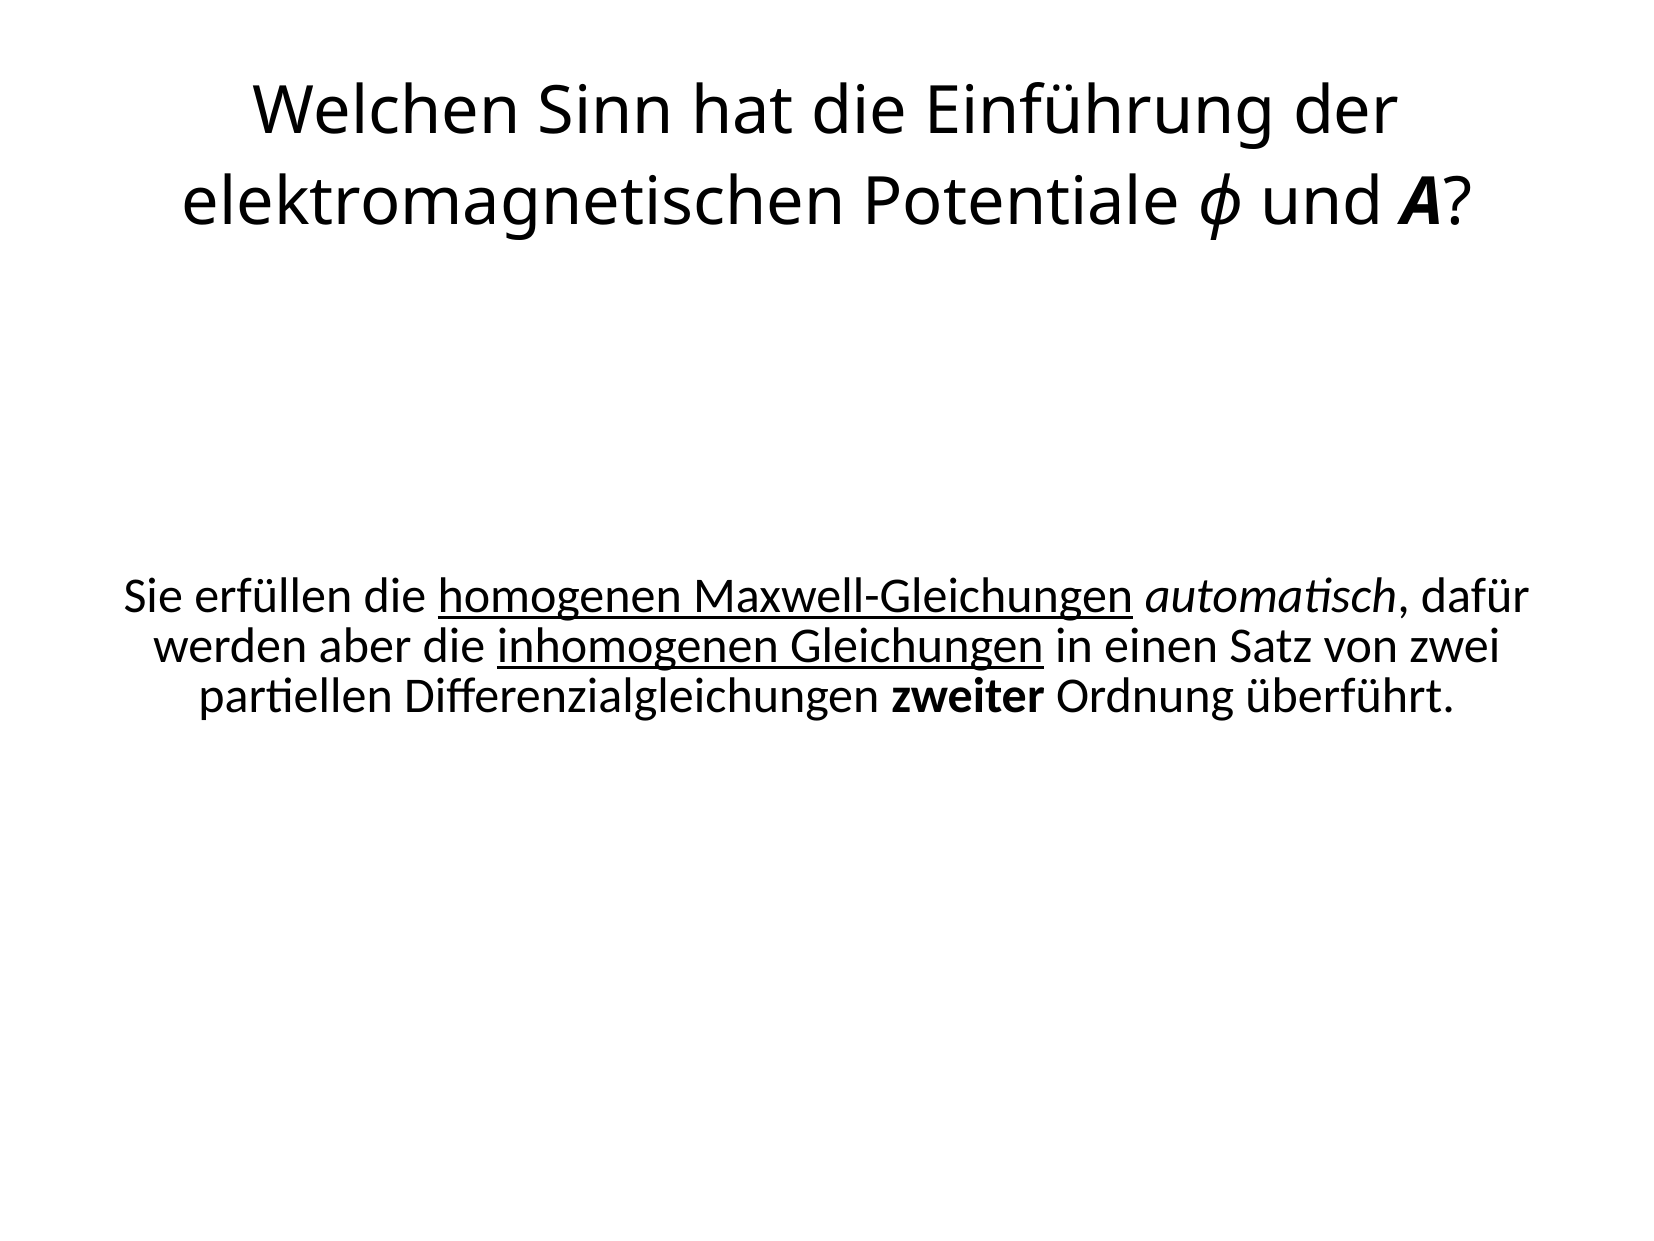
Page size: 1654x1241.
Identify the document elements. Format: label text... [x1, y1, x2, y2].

subtitle Sie erfüllen die homogenen Maxwell-Gleichungen automatisch, dafür werden aber die inhomogenen Gleichungen in einen Satz von zwei partiellen Differenzialgleichungen zweiter Ordnung überführt. [82, 290, 1571, 1010]
title Welchen Sinn hat die Einführung der elektromagnetischen Potentiale ϕ und A? [82, 49, 1571, 257]
